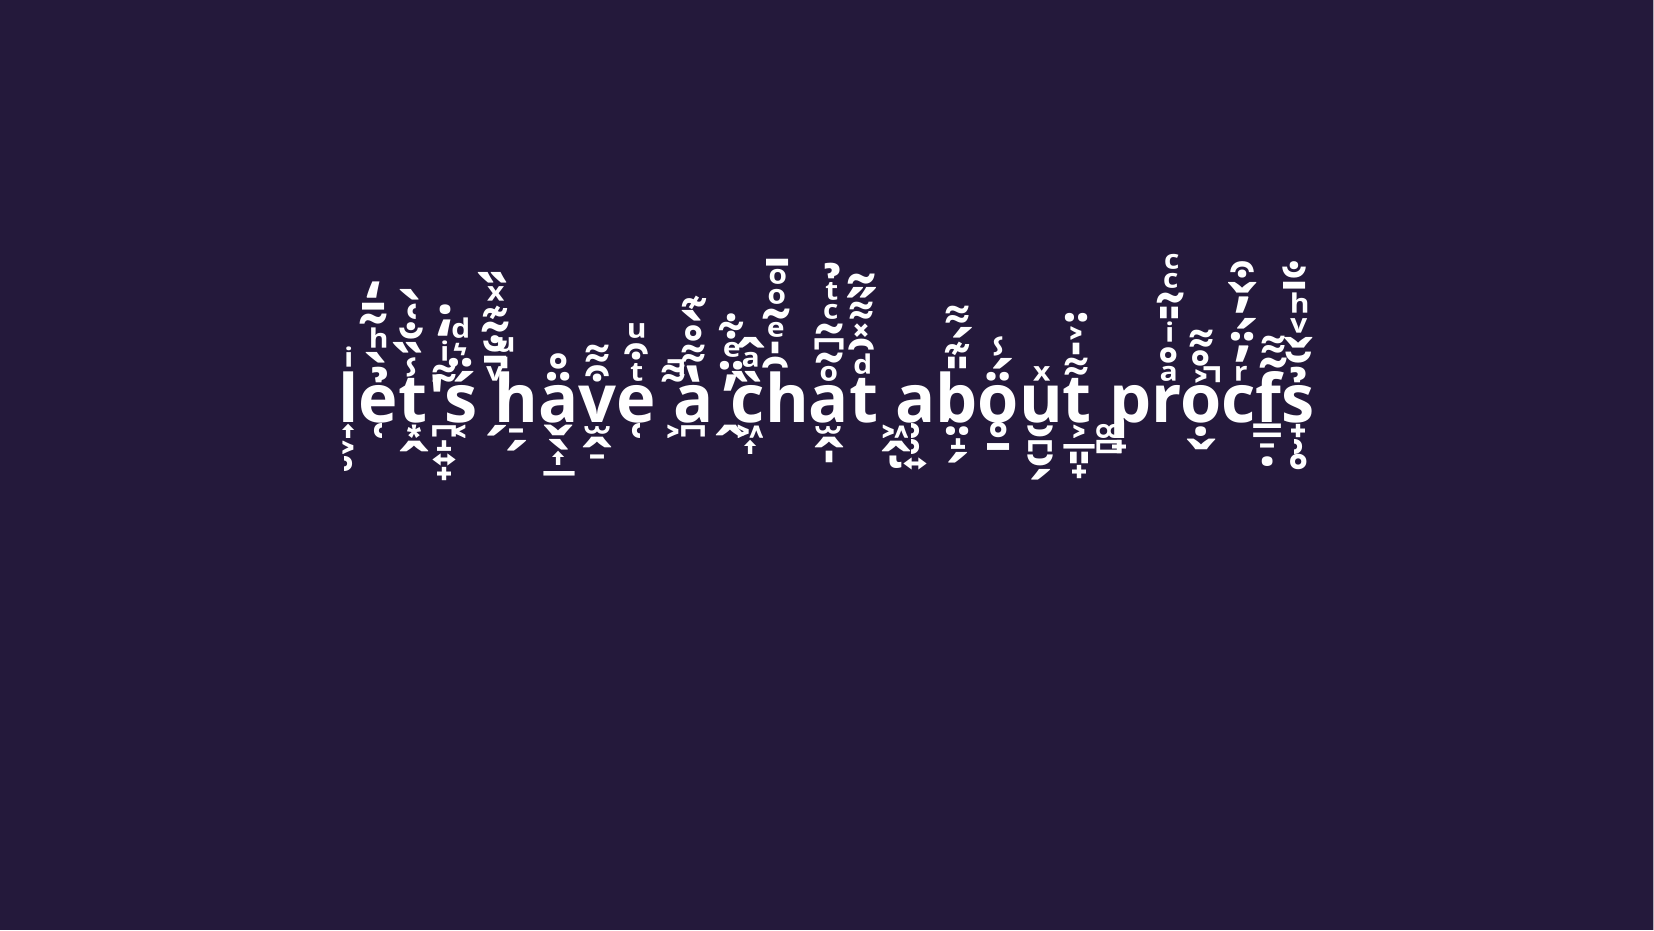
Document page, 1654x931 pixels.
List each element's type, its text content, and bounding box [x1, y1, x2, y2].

subtitle l͎͕̹ͥẻ̜̀ͪ͂̄̒t͙̭̾̏̐͑̀'̪̝͍̟͌ͥ̒̇ś͔̈͛ͩ ̗ͮ̄̐͂͊ͯ̏h̠̗̍ͧä̬̖͎̲̊v̫̭̠͒͌e̜ͭ͒ͧ ͕͌̚a̪̔͌̊̀͊ ̭̓̈ͤ͋c͖͎̏ͣ̂h̑̍ͤ͂ͦͦ̄a̫̭̩ͦ̃͆̃ͨͭ̉tͩ̑̽͌̋̃ ͖̭ͅa̹̹͍b̤̝̗̎͊́͌ö̥̱́̾u̮̪̮̗ͯt͕̲͈̟͌̍͐̈ ͚̻p̟rͣ̊ͥ̎̃ͨͨọ̬͐̊͌̚cͬ̓̈́̓̌͒f͇̠̣̃͌s̟̹̥̉̆̌ͮͪ̄̐ [82, 37, 1571, 757]
